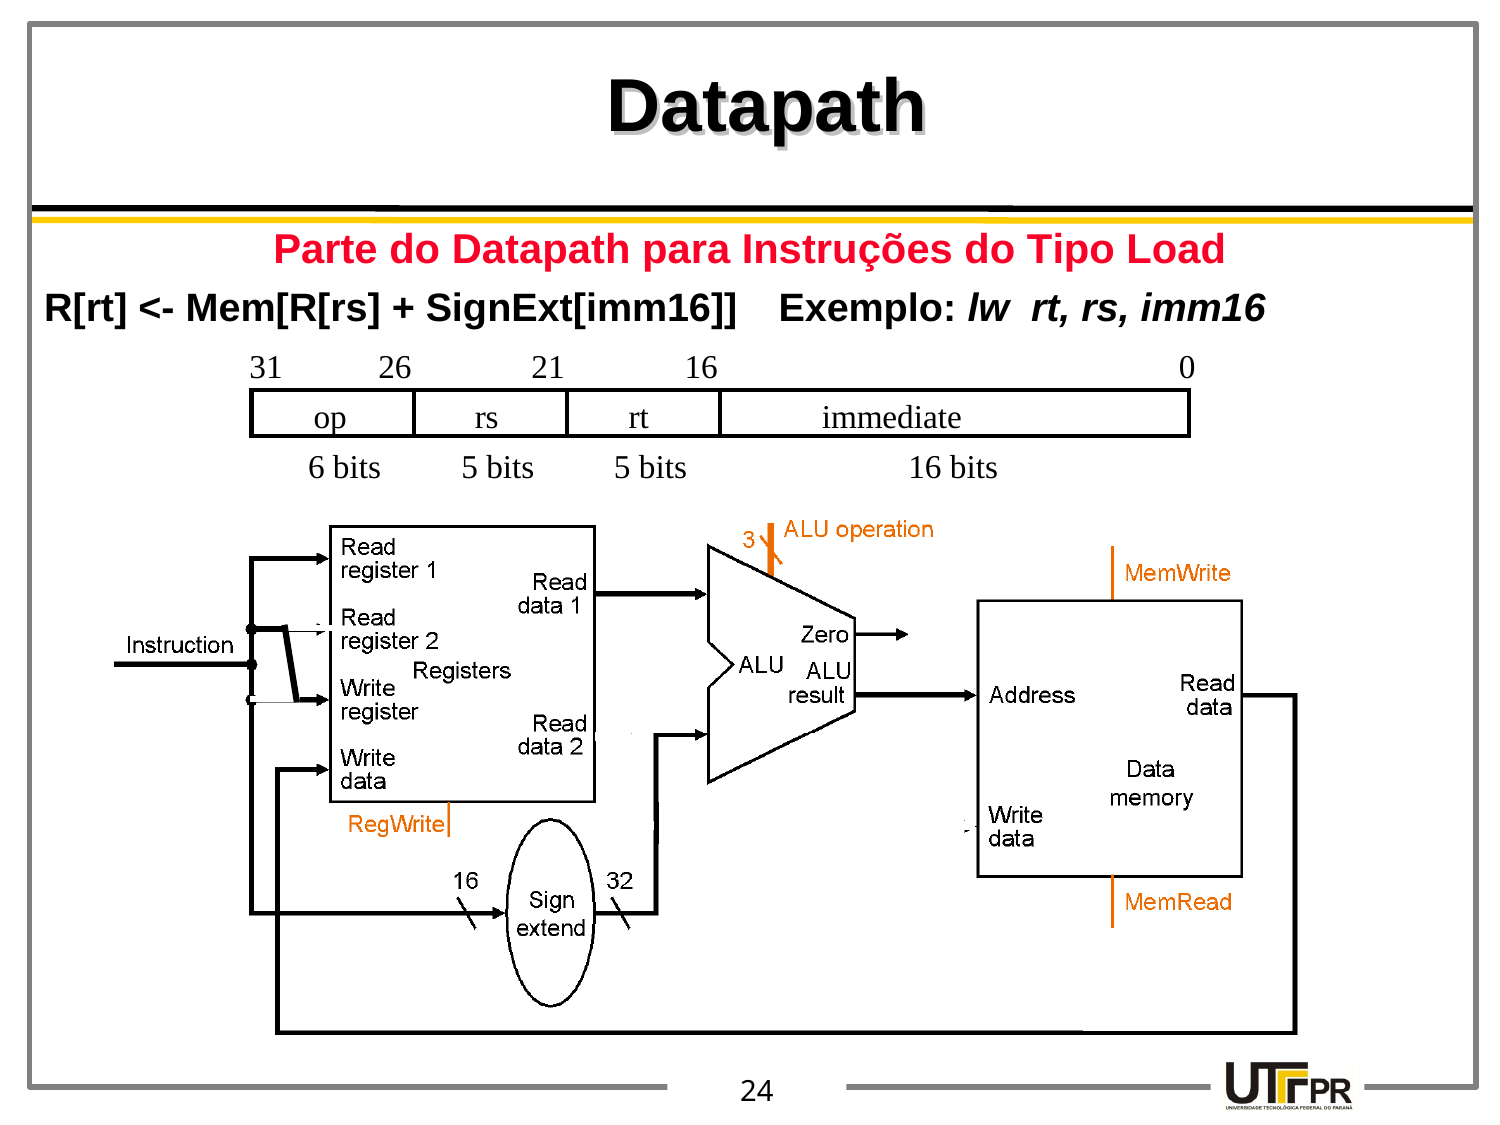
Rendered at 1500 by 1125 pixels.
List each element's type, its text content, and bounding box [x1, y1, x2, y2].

text_box 31 [234, 337, 298, 393]
text_box immediate [807, 387, 978, 443]
picture [1225, 1062, 1353, 1110]
text_box rt [613, 387, 664, 437]
text_box 5 bits [599, 437, 703, 493]
picture [112, 515, 1300, 1035]
text_box 16 [669, 337, 734, 393]
text_box 5 bits [446, 437, 550, 493]
text_box 26 [363, 337, 427, 393]
list Parte do Datapath para Instruções do Tipo Load R[rt] <- Mem[R[rs] + SignExt[imm16]] Exemplo: lw rt, rs, imm16 [29, 219, 1471, 400]
title Datapath [29, 59, 1477, 207]
text_box 0 [1164, 337, 1211, 393]
text_box 16 bits [893, 437, 1014, 493]
text_box 6 bits [293, 437, 397, 493]
text_box op [298, 387, 362, 437]
text_box 21 [516, 337, 580, 393]
text_box rs [459, 387, 514, 437]
